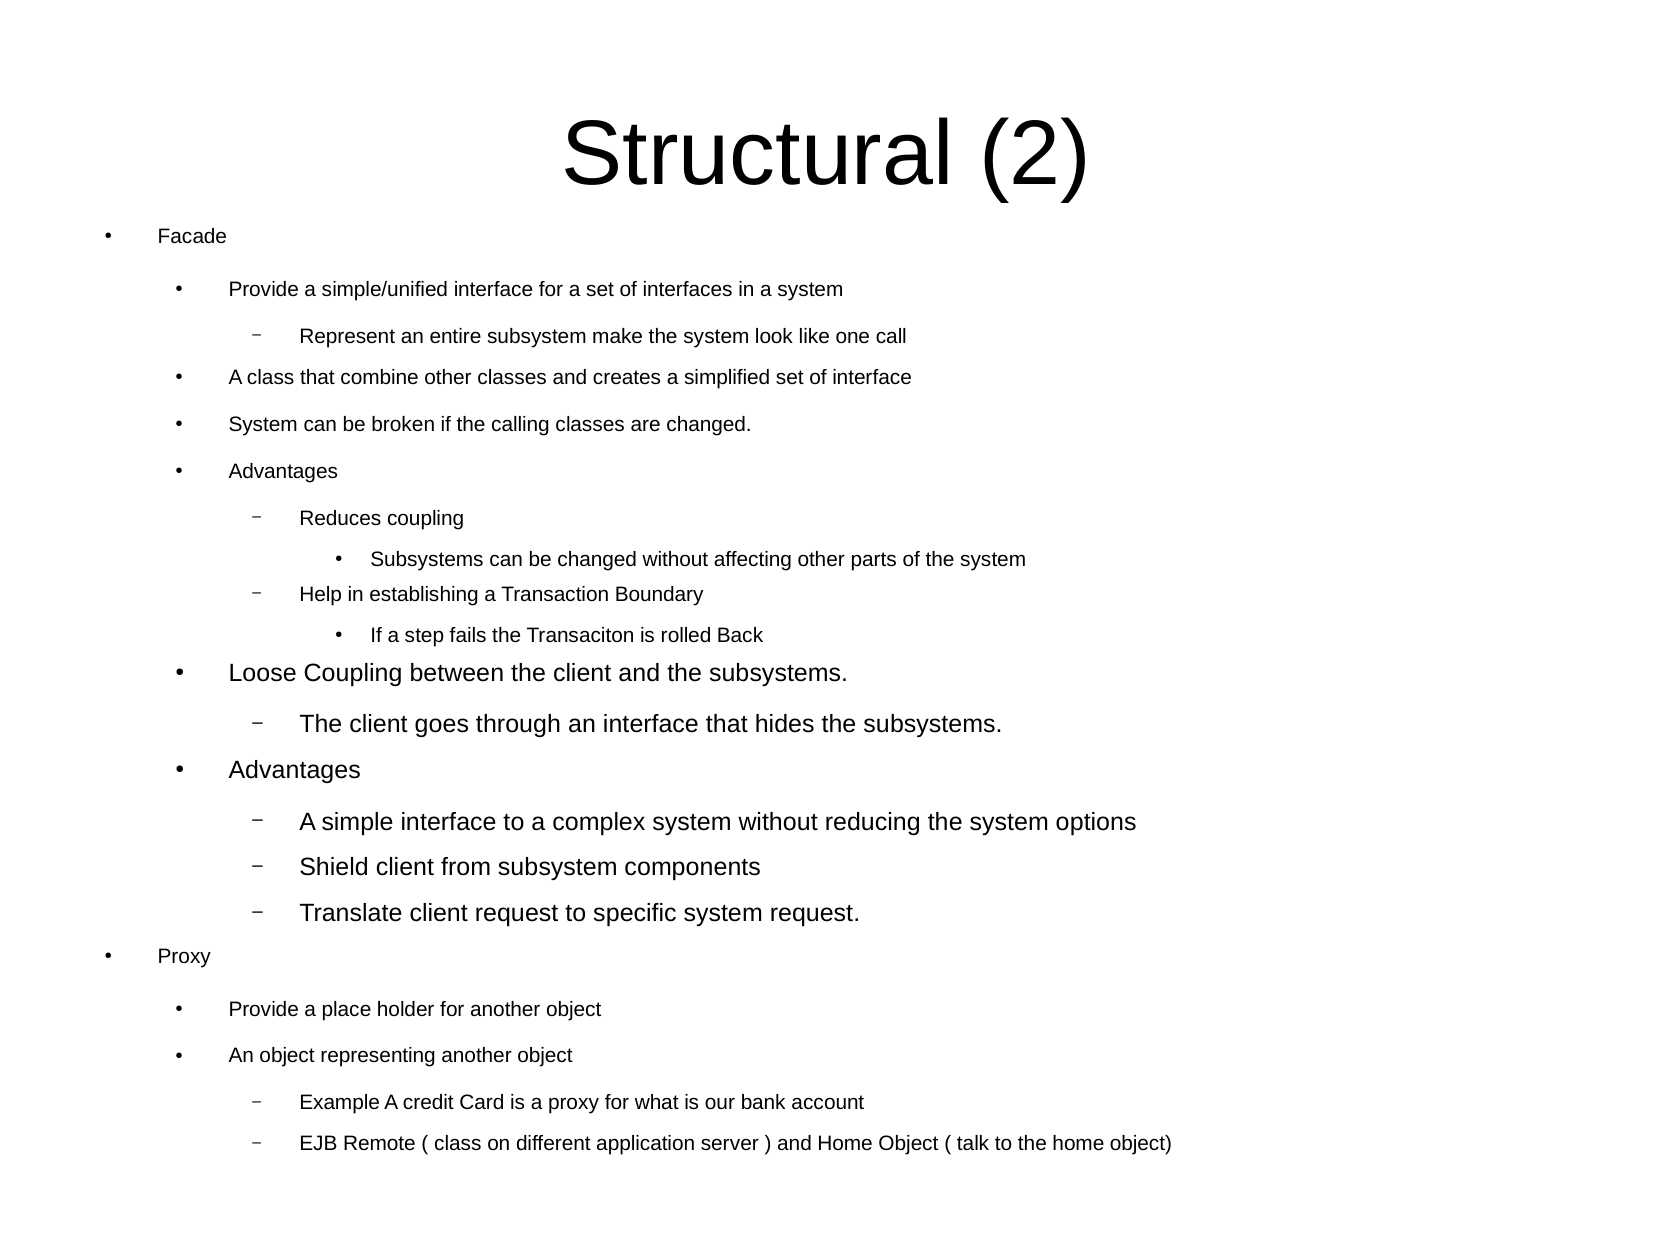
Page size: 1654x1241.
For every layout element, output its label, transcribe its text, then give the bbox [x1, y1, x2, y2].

list Facade Provide a simple/unified interface for a set of interfaces in a system Represent an entire subsystem make the system look like one call A class that combine other classes and creates a simplified set of interface System can be broken if the calling classes are changed. Advantages Reduces coupling Subsystems can be changed without affecting other parts of the system Help in establishing a Transaction Boundary If a step fails the Transaciton is rolled Back Loose Coupling between the client and the subsystems. The client goes through an interface that hides the subsystems. Advantages A simple interface to a complex system without reducing the system options Shield client from subsystem components Translate client request to specific system request. Proxy Provide a place holder for another object An object representing another object Example A credit Card is a proxy for what is our bank account EJB Remote ( class on different application server ) and Home Object ( talk to the home object) [86, 225, 1576, 1194]
title Structural (2) [82, 49, 1571, 257]
